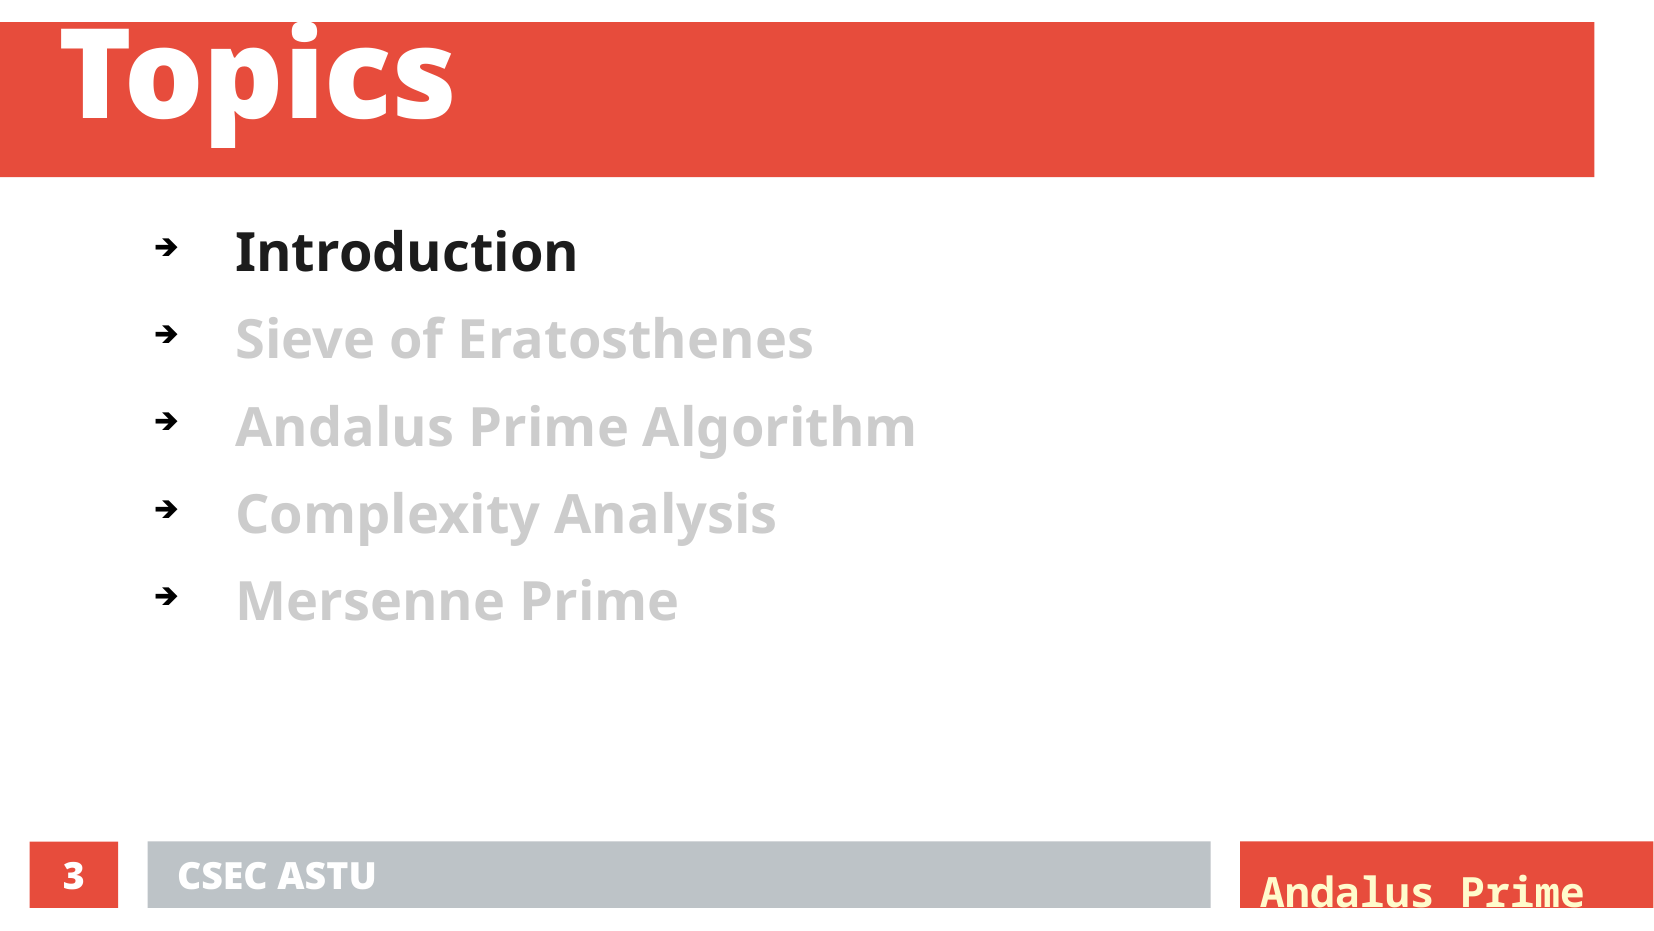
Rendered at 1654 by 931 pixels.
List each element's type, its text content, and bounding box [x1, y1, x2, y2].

list Introduction Sieve of Eratosthenes Andalus Prime Algorithm Complexity Analysis Mersenne Prime [59, 213, 1565, 820]
title Topics [59, 44, 1595, 156]
text_box Andalus Prime [1245, 855, 1636, 912]
